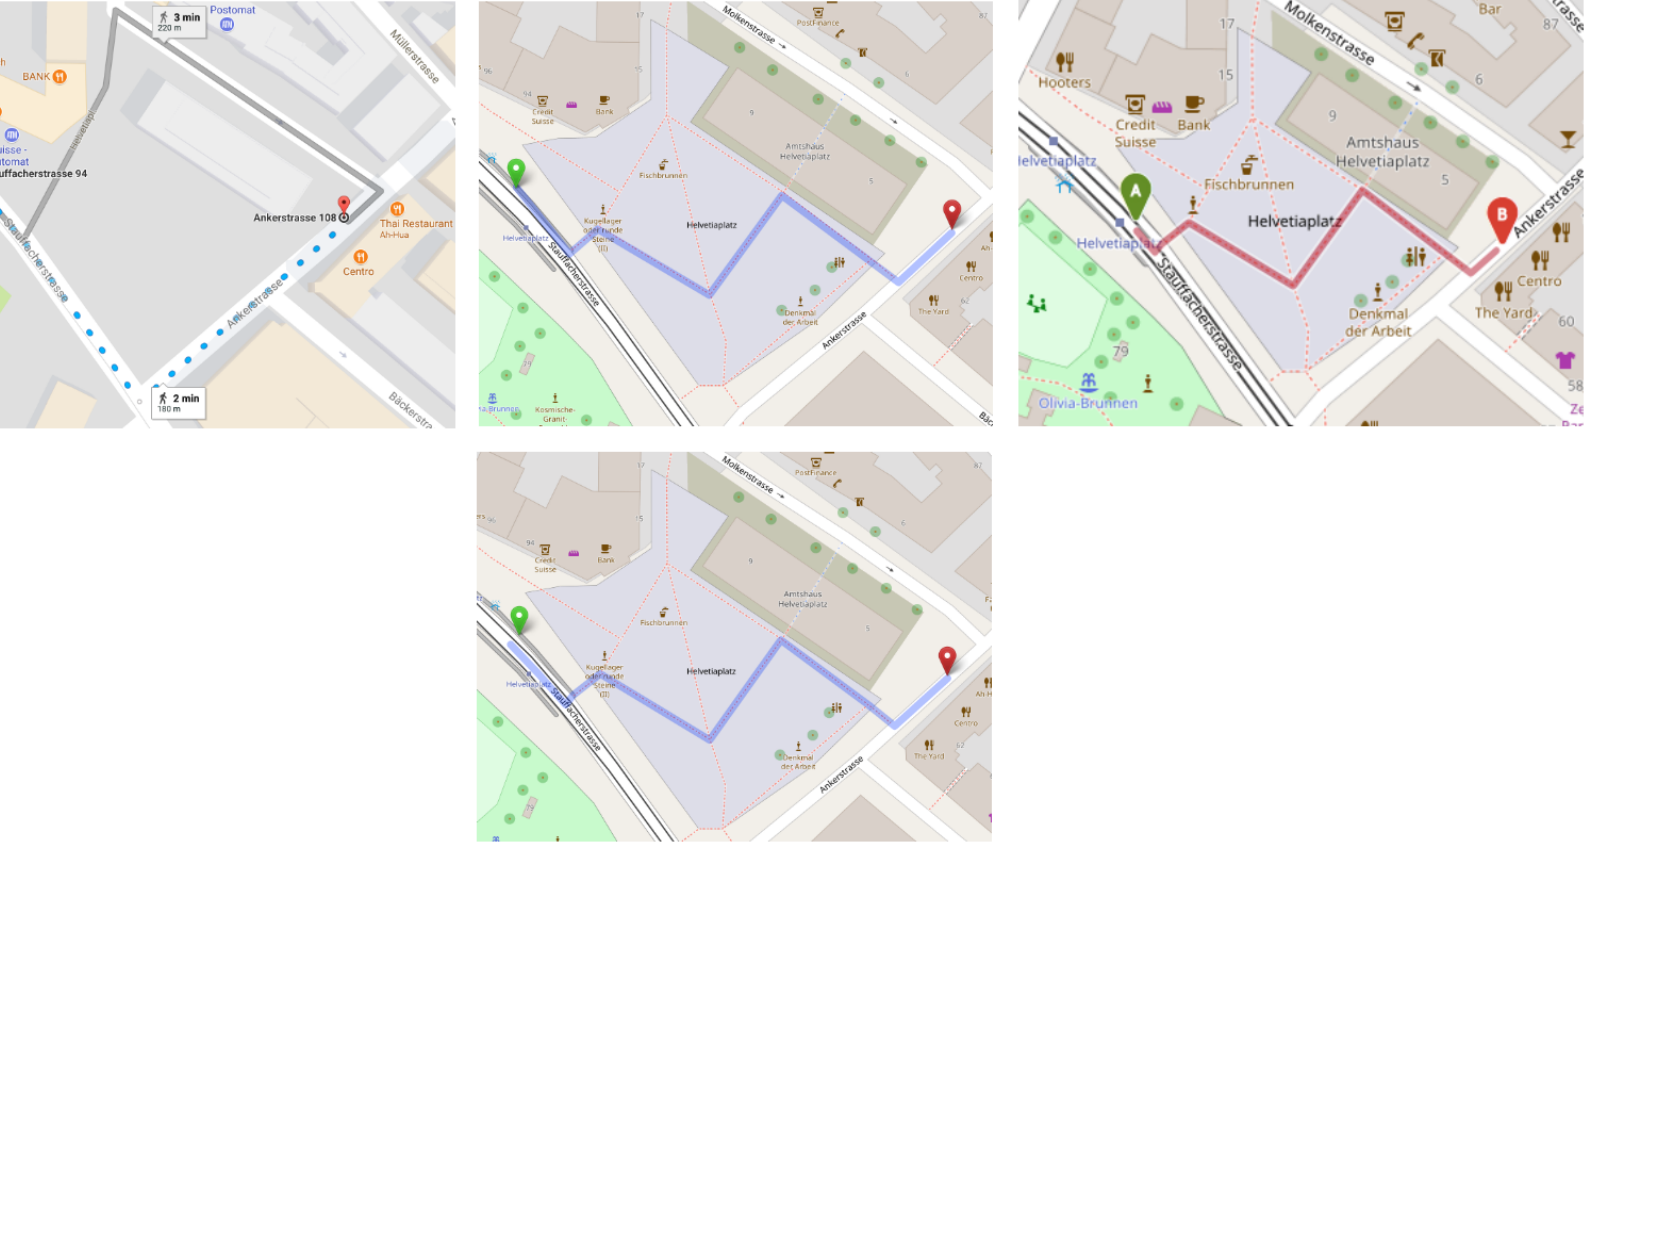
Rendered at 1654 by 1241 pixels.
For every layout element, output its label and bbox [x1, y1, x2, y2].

picture [0, 0, 1590, 848]
